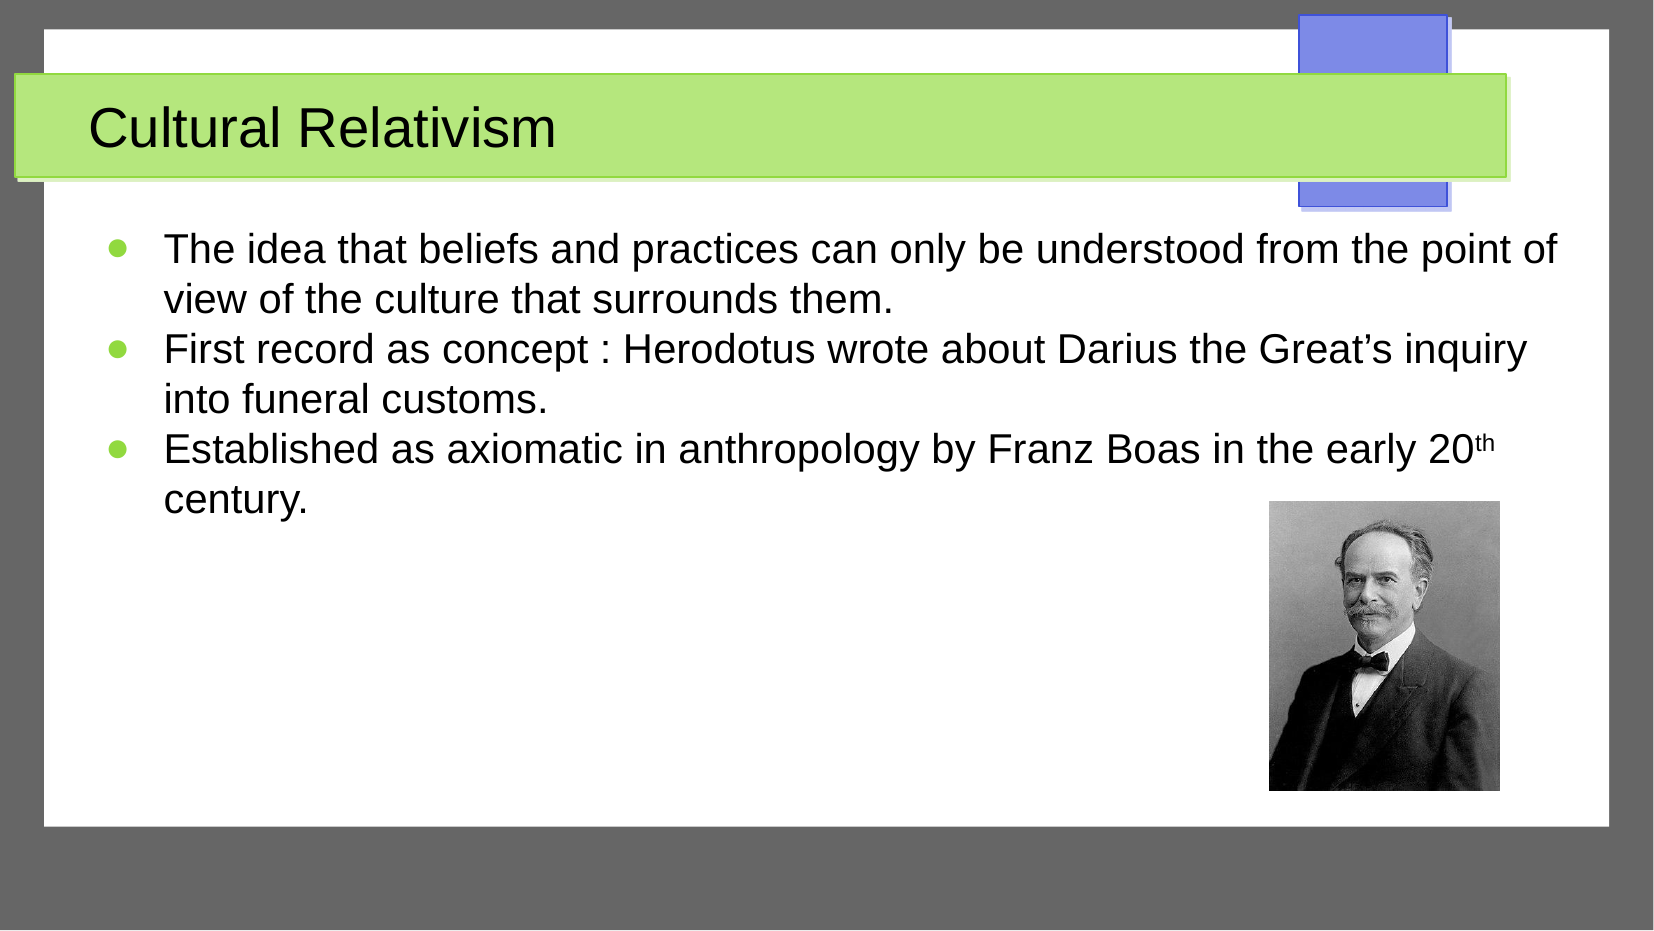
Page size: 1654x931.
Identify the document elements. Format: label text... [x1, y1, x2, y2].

text_box Cultural Relativism [88, 73, 1506, 178]
picture [1269, 501, 1500, 791]
text_box The idea that beliefs and practices can only be understood from the point of view of the culture that surrounds them. First record as concept : Herodotus wrote about Darius the Great’s inquiry into funeral customs. Established as axiomatic in anthropology by Franz Boas in the early 20th century. [88, 221, 1565, 812]
